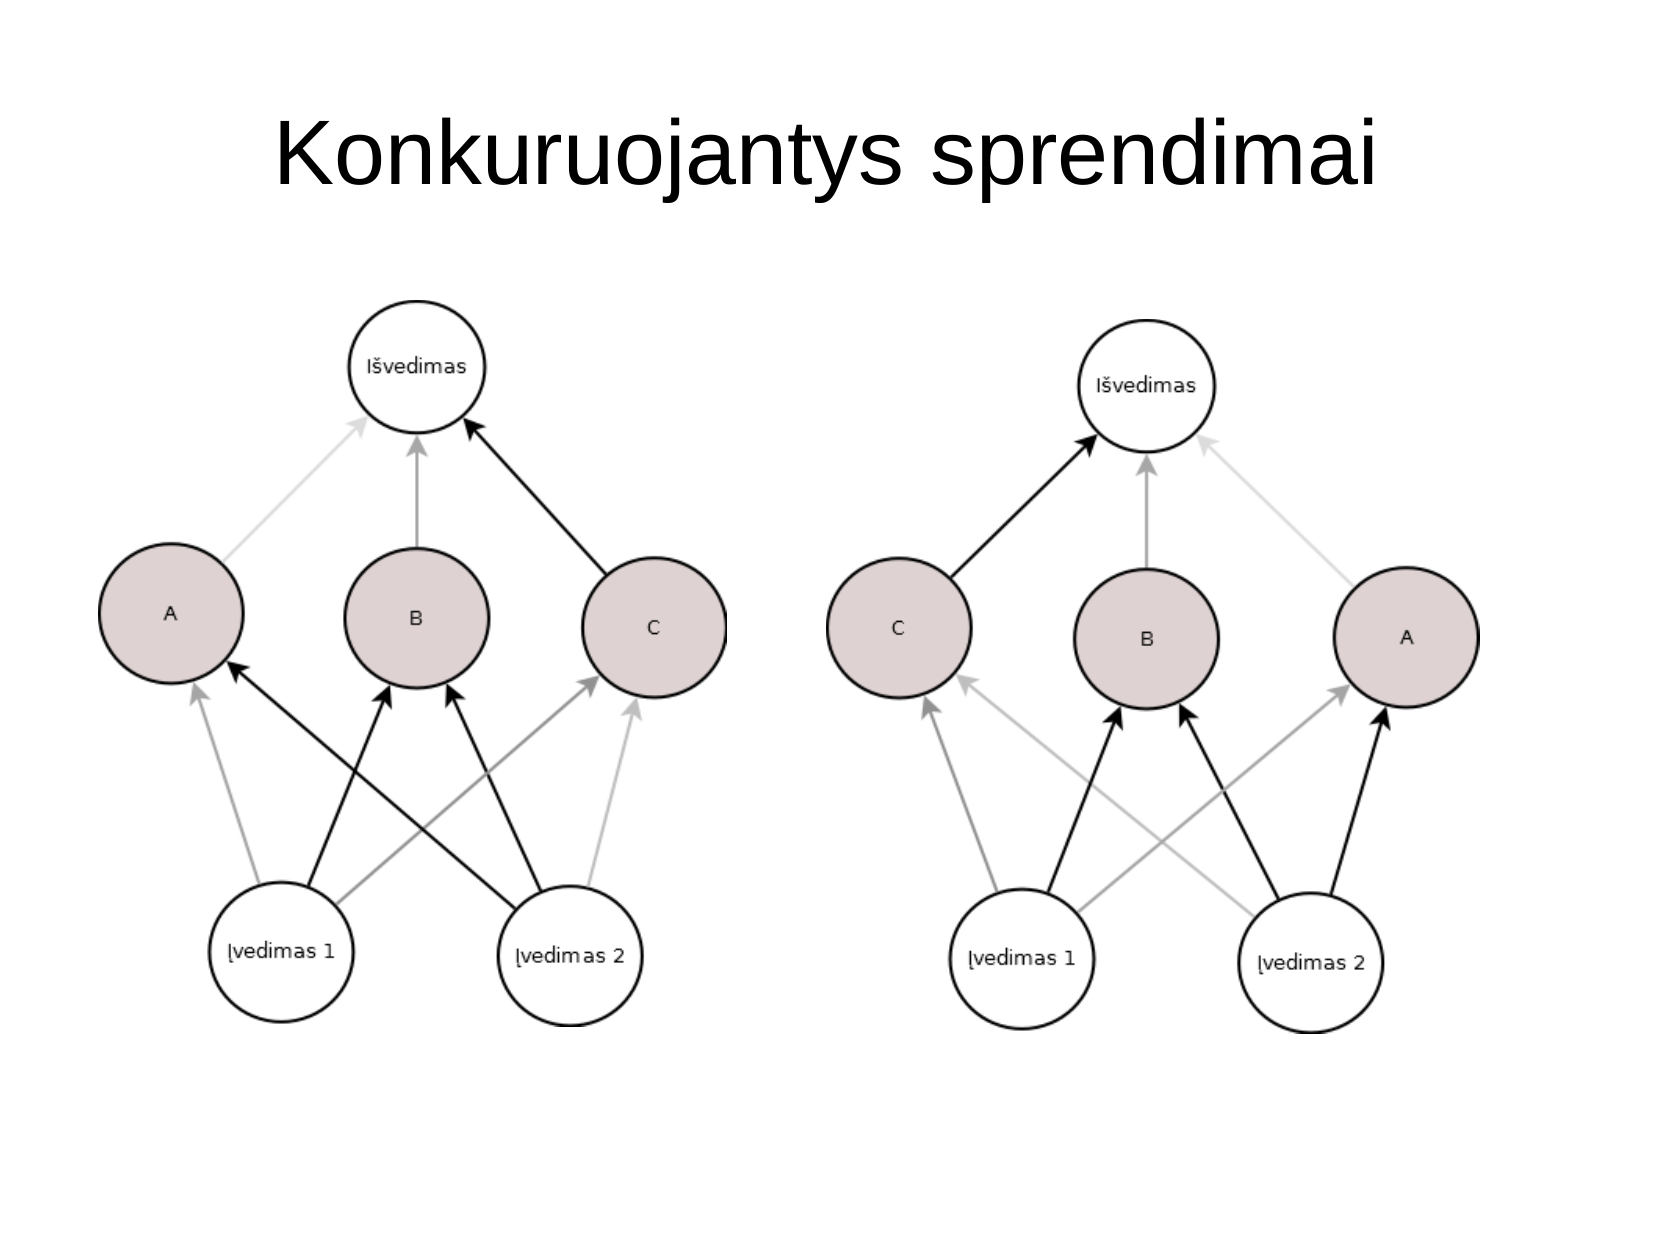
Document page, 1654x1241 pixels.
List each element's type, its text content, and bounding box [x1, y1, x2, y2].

picture [826, 319, 1480, 1034]
picture [98, 300, 727, 1027]
title Konkuruojantys sprendimai [82, 49, 1571, 257]
